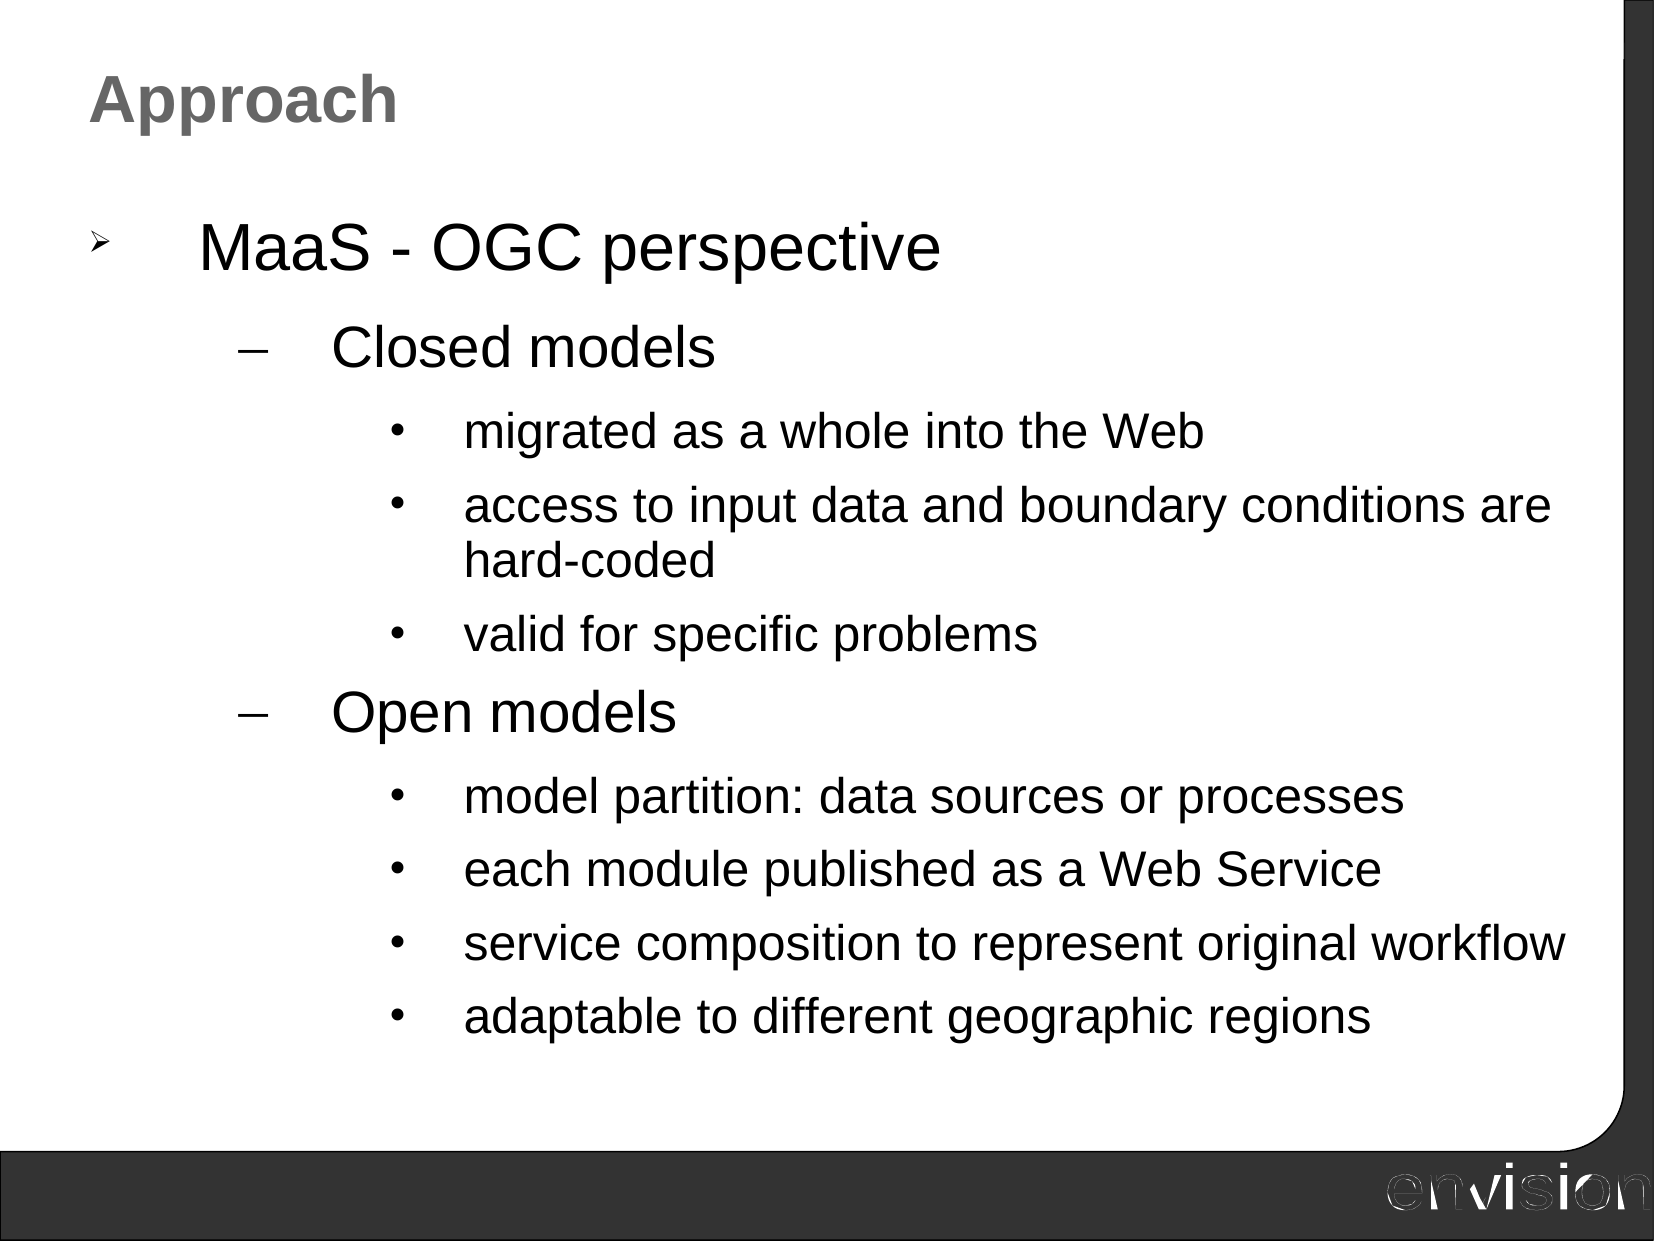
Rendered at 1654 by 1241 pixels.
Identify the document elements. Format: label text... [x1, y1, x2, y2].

title Approach [88, 3, 1571, 196]
list MaaS - OGC perspective Closed models migrated as a whole into the Web access to input data and boundary conditions are hard-coded valid for specific problems Open models model partition: data sources or processes each module published as a Web Service service composition to represent original workflow adaptable to different geographic regions [88, 206, 1571, 1109]
